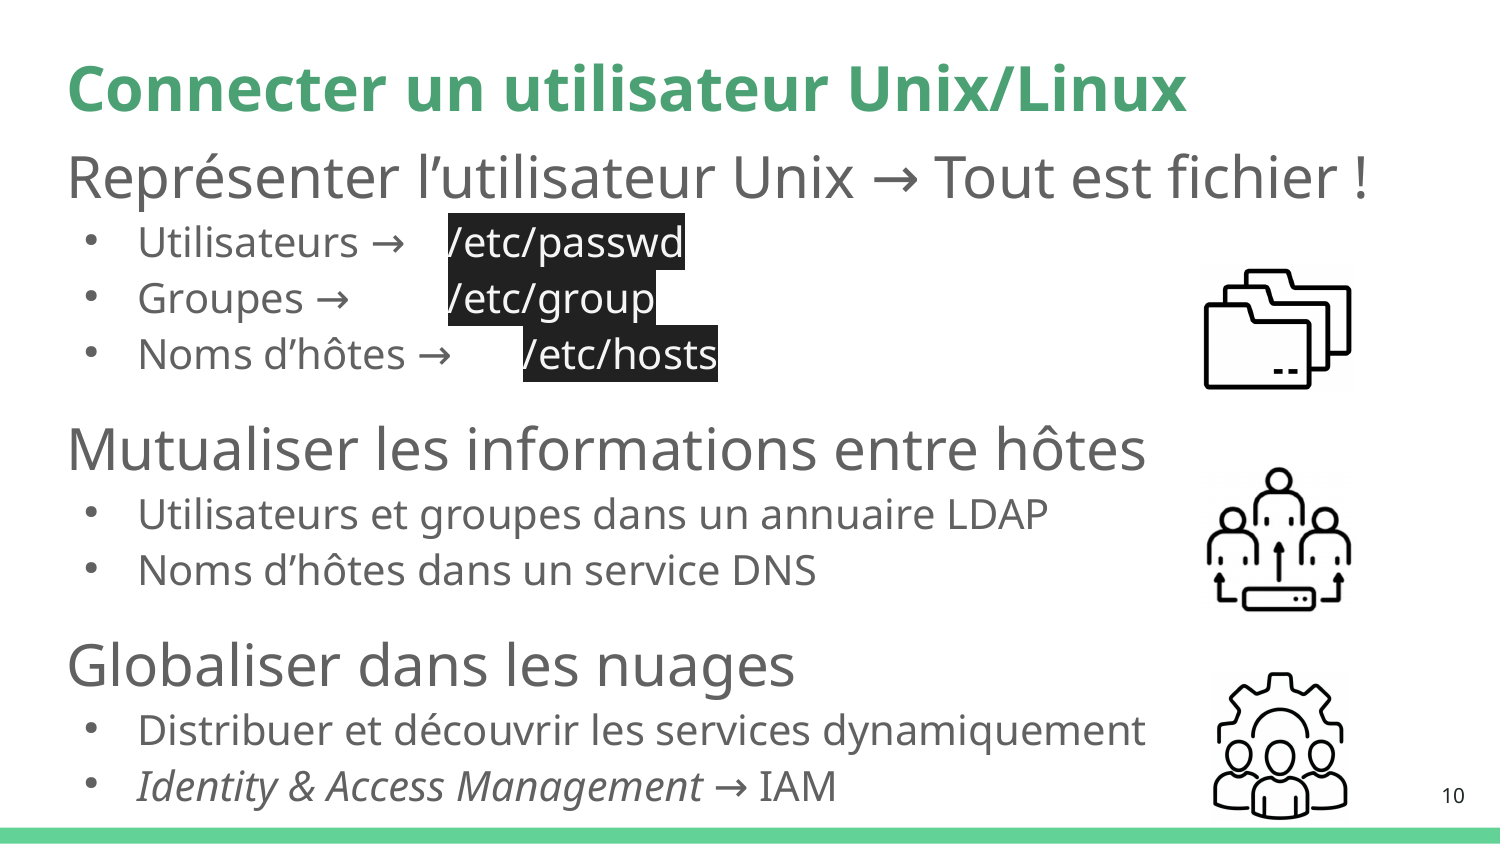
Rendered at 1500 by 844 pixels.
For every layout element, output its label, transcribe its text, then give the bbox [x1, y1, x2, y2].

picture [1200, 263, 1354, 393]
picture [1200, 462, 1358, 613]
list Représenter l’utilisateur Unix → Tout est fichier ! Utilisateurs → /etc/passwd Groupes → /etc/group Noms d’hôtes → /etc/hosts Mutualiser les informations entre hôtes Utilisateurs et groupes dans un annuaire LDAP Noms d’hôtes dans un service DNS Globaliser dans les nuages Distribuer et découvrir les services dynamiquement Identity & Access Management → IAM [51, 114, 1449, 844]
picture [1211, 671, 1349, 822]
title Connecter un utilisateur Unix/Linux [51, 23, 1449, 114]
slide_number <numéro> [1389, 764, 1480, 830]
